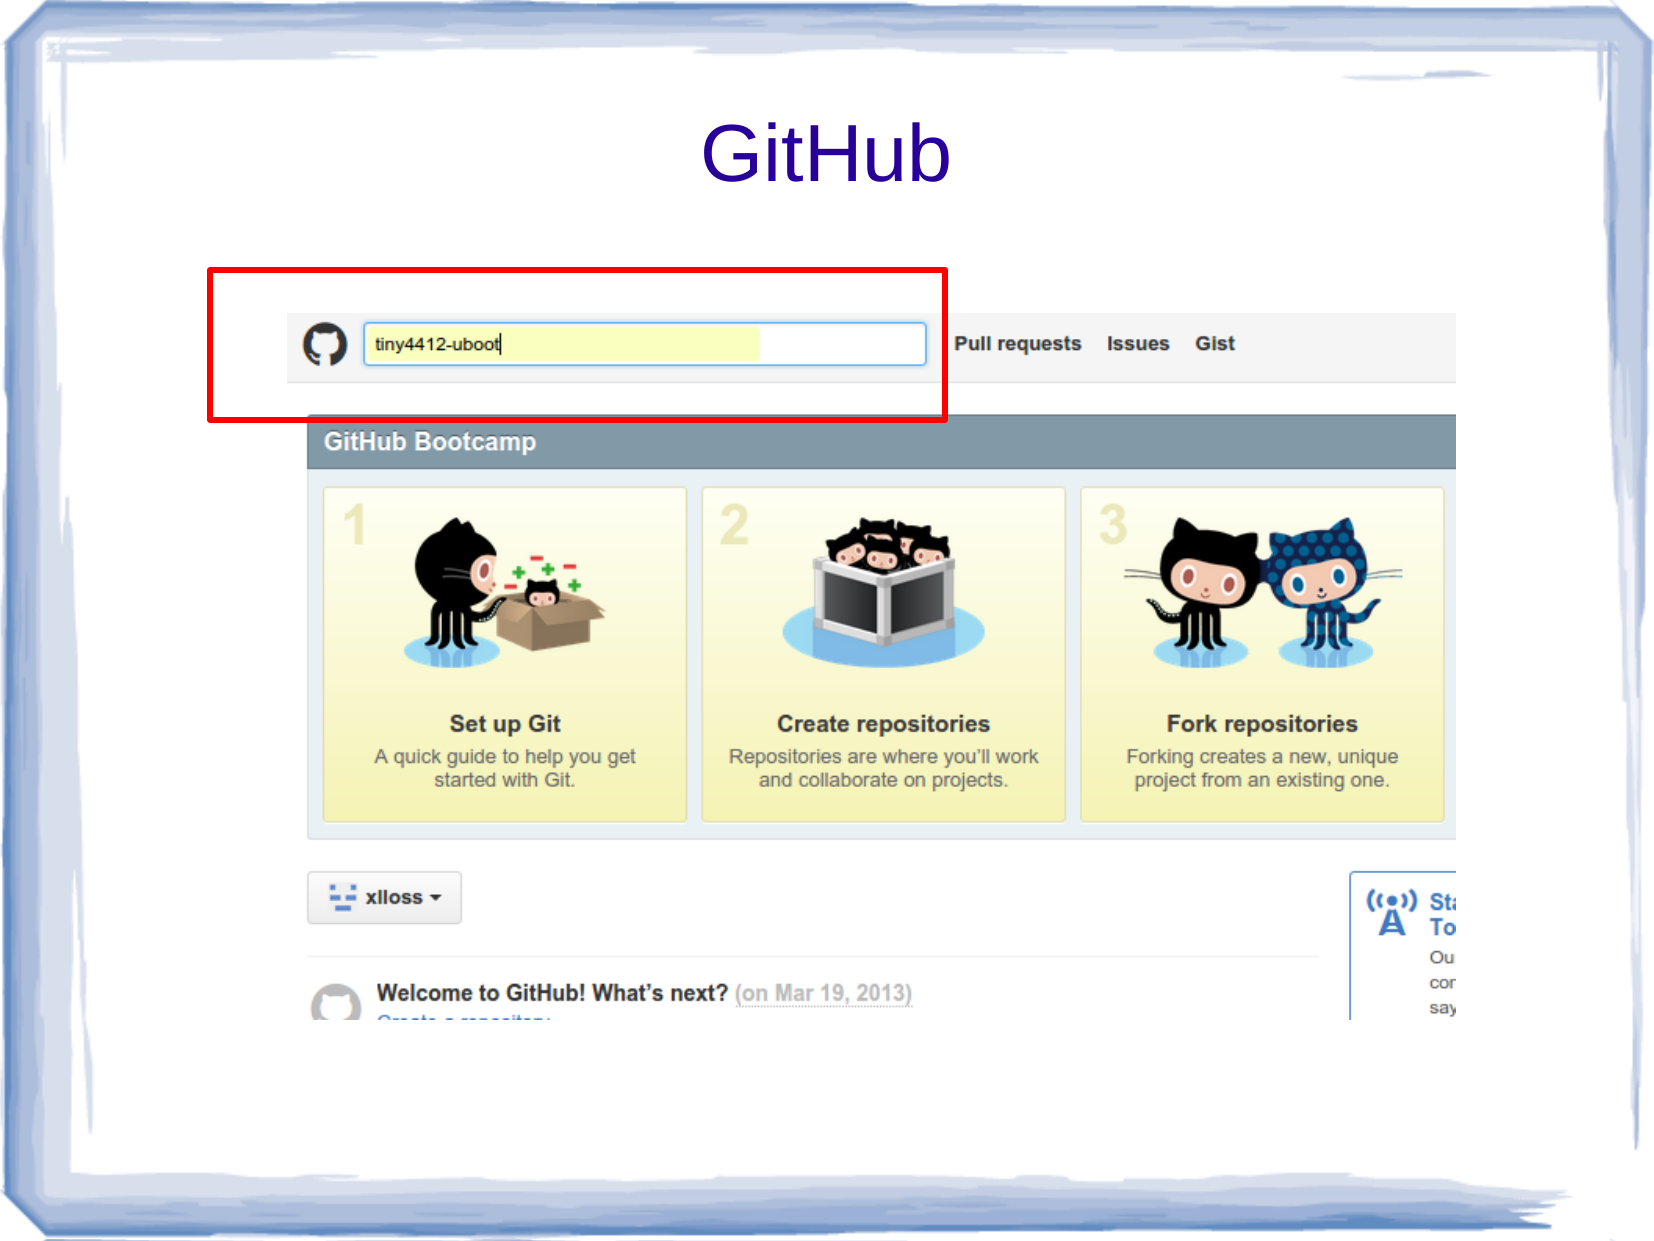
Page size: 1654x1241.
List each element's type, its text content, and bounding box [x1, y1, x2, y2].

picture [0, 0, 1654, 1241]
title GitHub [82, 49, 1571, 257]
